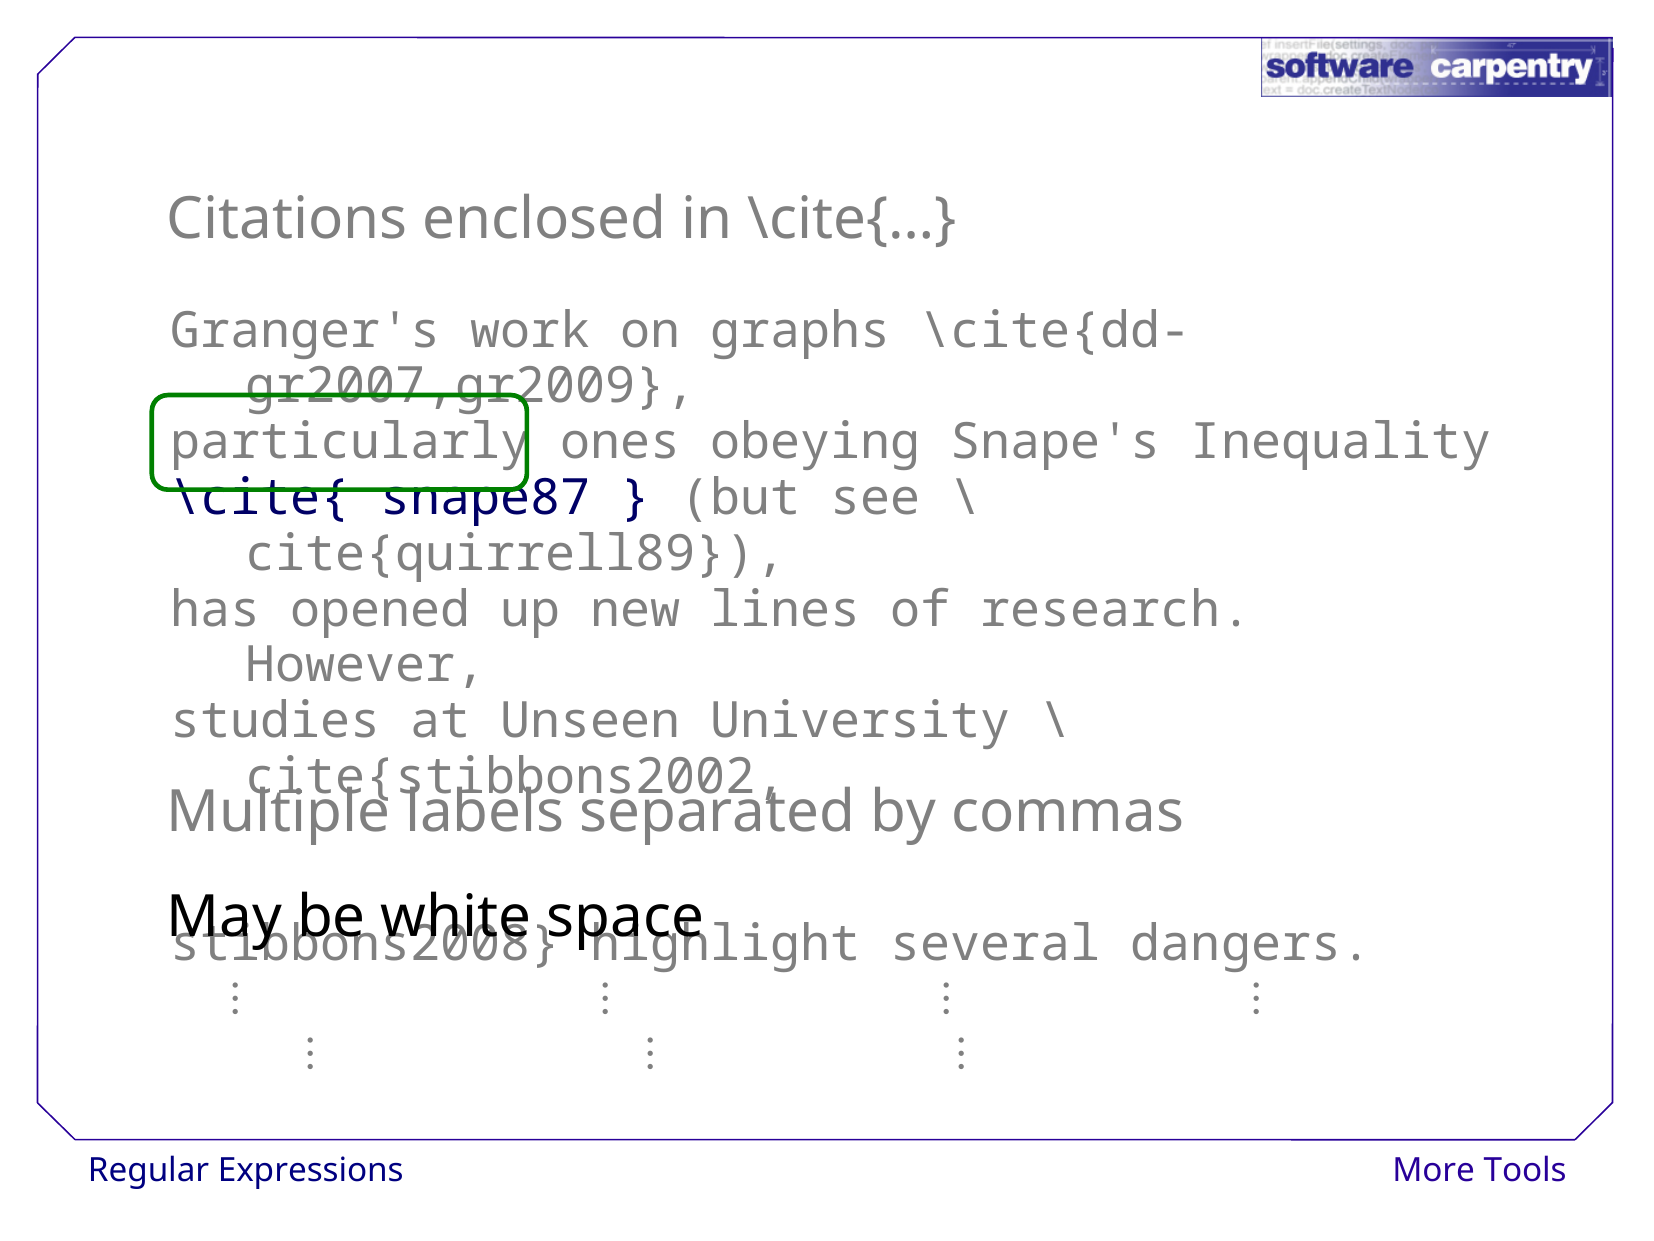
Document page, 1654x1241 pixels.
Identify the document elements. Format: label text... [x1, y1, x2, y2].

text_box Multiple labels separated by commas May be white space [151, 730, 1530, 956]
text_box Granger's work on graphs \cite{dd-gr2007,gr2009}, particularly ones obeying Snape's Inequality \cite{ snape87 } (but see \cite{quirrell89}), has opened up new lines of research. However, studies at Unseen University \cite{stibbons2002, stibbons2008} highlight several dangers. ⋮ ⋮ ⋮ ⋮ ⋮ ⋮ ⋮ [155, 294, 1535, 1091]
picture [1261, 39, 1613, 97]
text_box Citations enclosed in \cite{…} [151, 138, 1530, 259]
text_box Granger's work on graphs \cite{dd-gr2007,gr2009}, particularly ones obeying Snape's Inequality \cite{ snape87 } (but see \cite{quirrell89}), has opened up new lines of research. However, studies at Unseen University \cite{stibbons2002, stibbons2008} highlight several dangers. ⋮ ⋮ ⋮ ⋮ ⋮ ⋮ ⋮ [155, 398, 524, 487]
